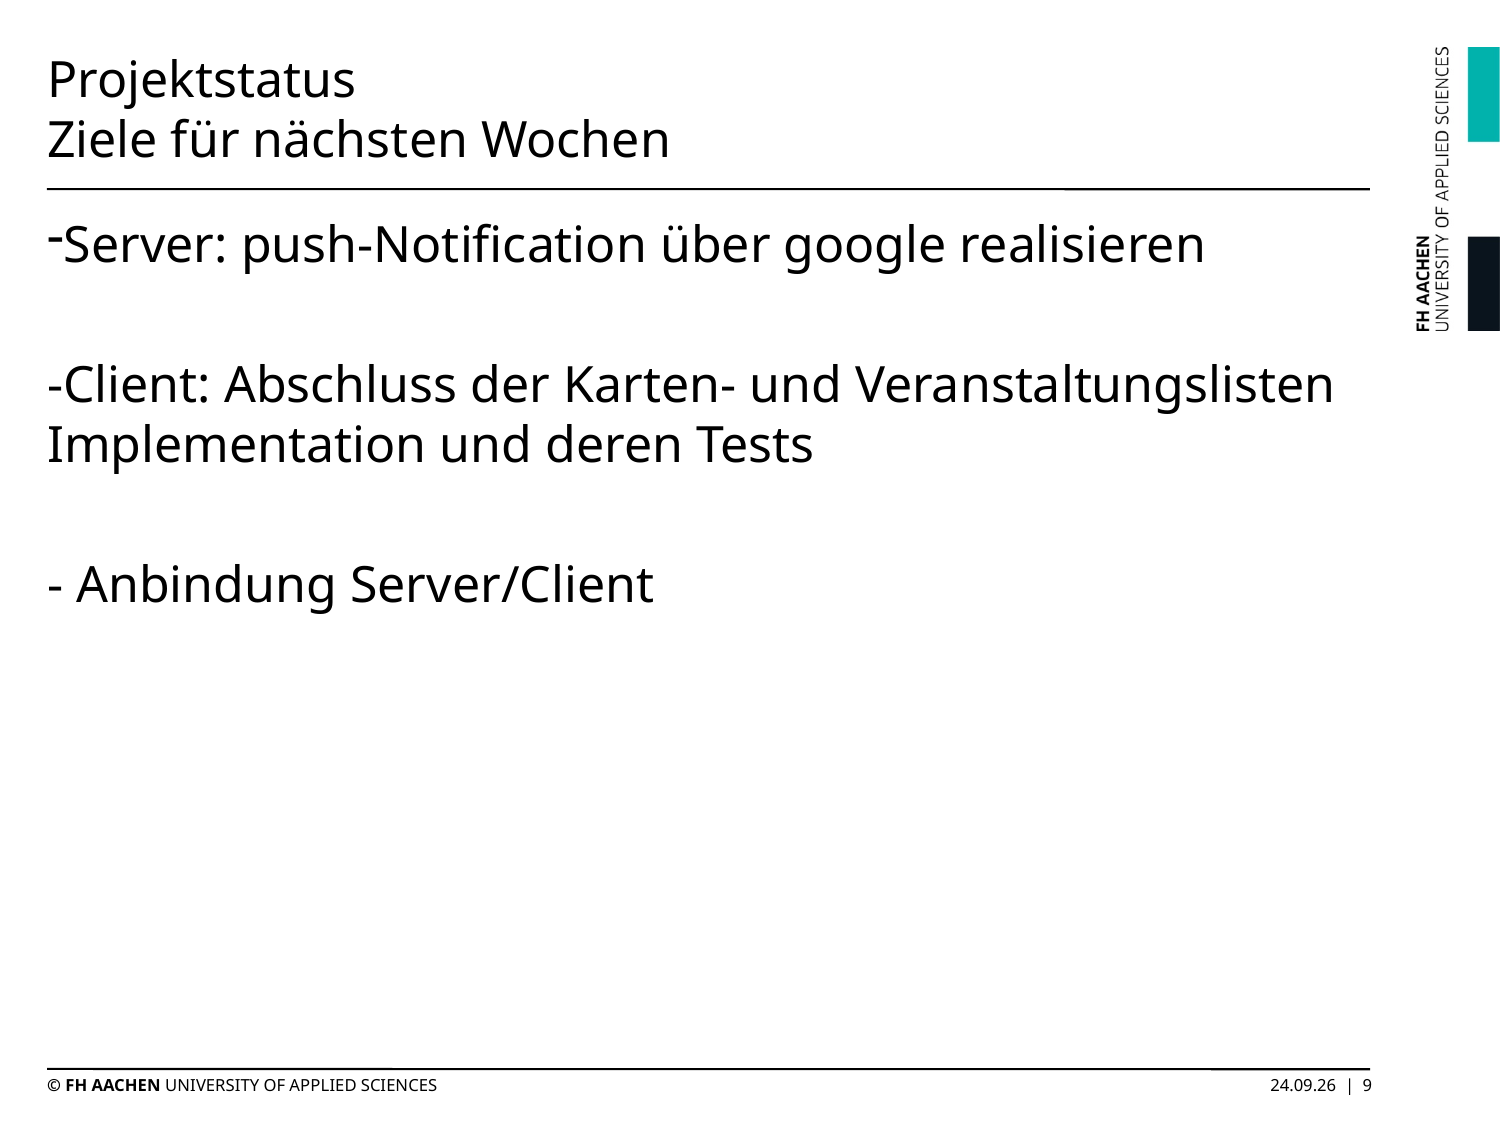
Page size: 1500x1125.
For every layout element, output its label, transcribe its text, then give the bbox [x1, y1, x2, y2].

list Server: push-Notification über google realisieren -Client: Abschluss der Karten- und Veranstaltungslisten Implementation und deren Tests - Anbindung Server/Client [47, 212, 1372, 1040]
picture [1404, 47, 1500, 331]
title Projektstatus Ziele für nächsten Wochen [47, 47, 1370, 166]
